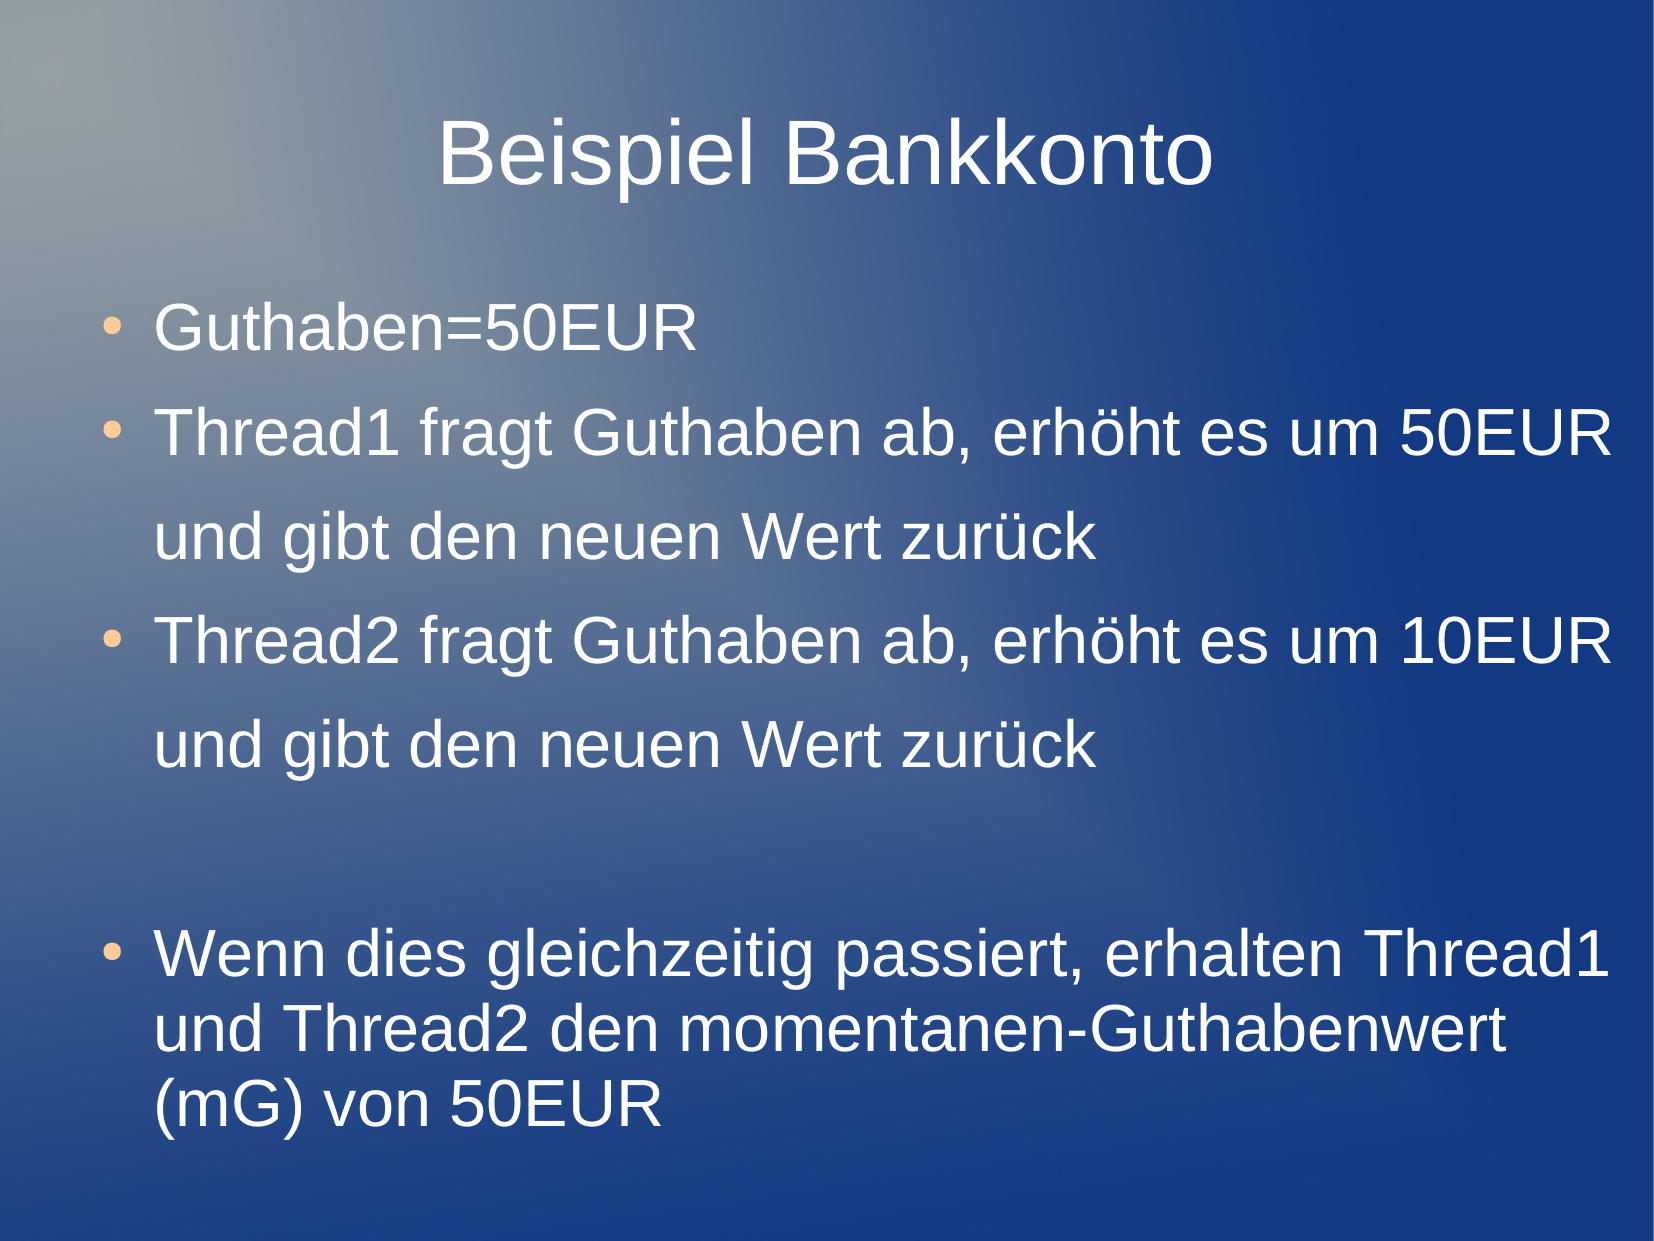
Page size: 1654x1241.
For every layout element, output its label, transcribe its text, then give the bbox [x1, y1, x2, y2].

title Beispiel Bankkonto [82, 49, 1571, 257]
picture [0, 0, 1654, 1241]
list Guthaben=50EUR Thread1 fragt Guthaben ab, erhöht es um 50EUR und gibt den neuen Wert zurück Thread2 fragt Guthaben ab, erhöht es um 10EUR und gibt den neuen Wert zurück Wenn dies gleichzeitig passiert, erhalten Thread1 und Thread2 den momentanen-Guthabenwert (mG) von 50EUR [82, 290, 1630, 1141]
